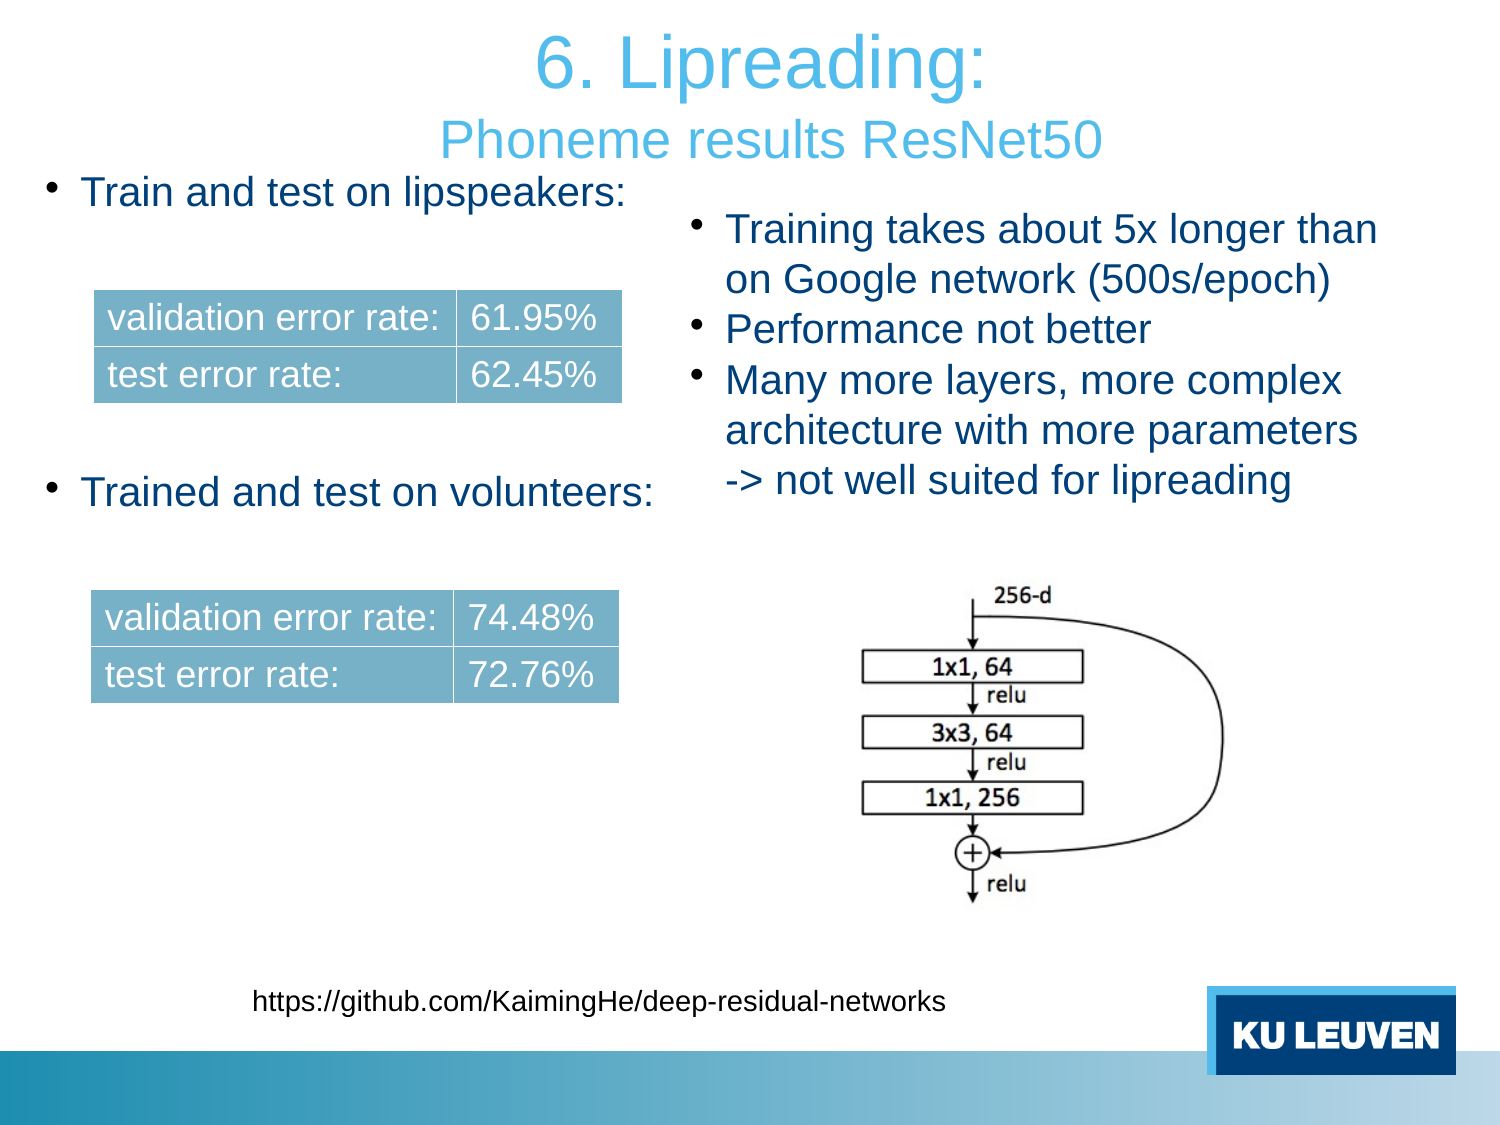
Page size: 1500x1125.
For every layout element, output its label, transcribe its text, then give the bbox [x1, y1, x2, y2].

table_header validation error rate: [91, 590, 453, 646]
text_box Train and test on lipspeakers: Trained and test on volunteers: [44, 119, 840, 780]
table_cell 62.45% [457, 347, 622, 403]
table_cell test error rate: [91, 647, 453, 703]
text_box Training takes about 5x longer than on Google network (500s/epoch) Performance not better Many more layers, more complex architecture with more parameters -> not well suited for lipreading [674, 194, 1425, 870]
table_cell test error rate: [94, 347, 456, 403]
table_header 61.95% [457, 290, 622, 346]
text_box 6. Lipreading: Phoneme results ResNet50 [88, 17, 1456, 165]
picture [850, 558, 1231, 916]
table_cell 72.76% [454, 647, 619, 703]
table_header validation error rate: [94, 290, 456, 346]
text_box https://github.com/KaimingHe/deep-residual-networks [237, 975, 1155, 1032]
picture [1207, 986, 1456, 1075]
table_header 74.48% [454, 590, 619, 646]
